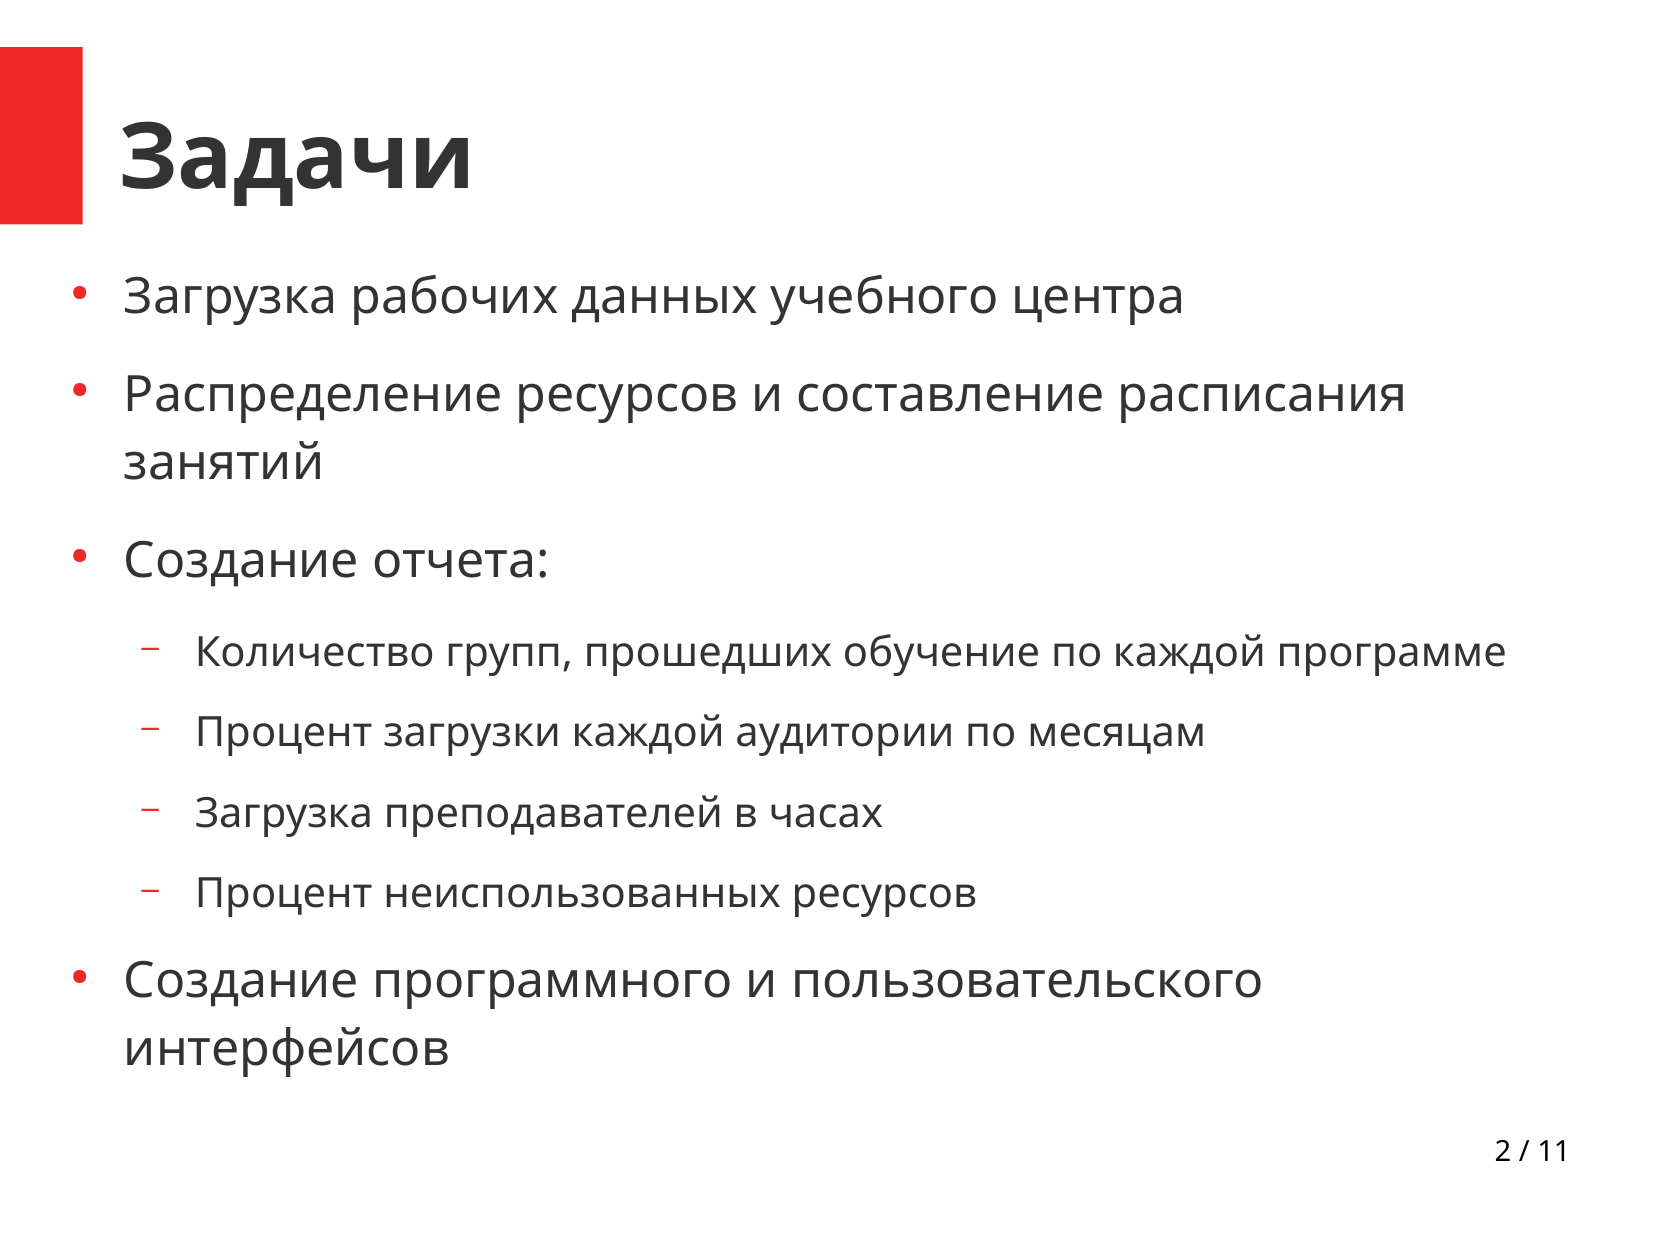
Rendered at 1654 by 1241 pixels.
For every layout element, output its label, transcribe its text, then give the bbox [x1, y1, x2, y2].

list Загрузка рабочих данных учебного центра Распределение ресурсов и составление расписания занятий Создание отчета: Количество групп, прошедших обучение по каждой программе Процент загрузки каждой аудитории по месяцам Загрузка преподавателей в часах Процент неиспользованных ресурсов Создание программного и пользовательского интерфейсов [53, 259, 1595, 1158]
title Задачи [118, 49, 1571, 257]
